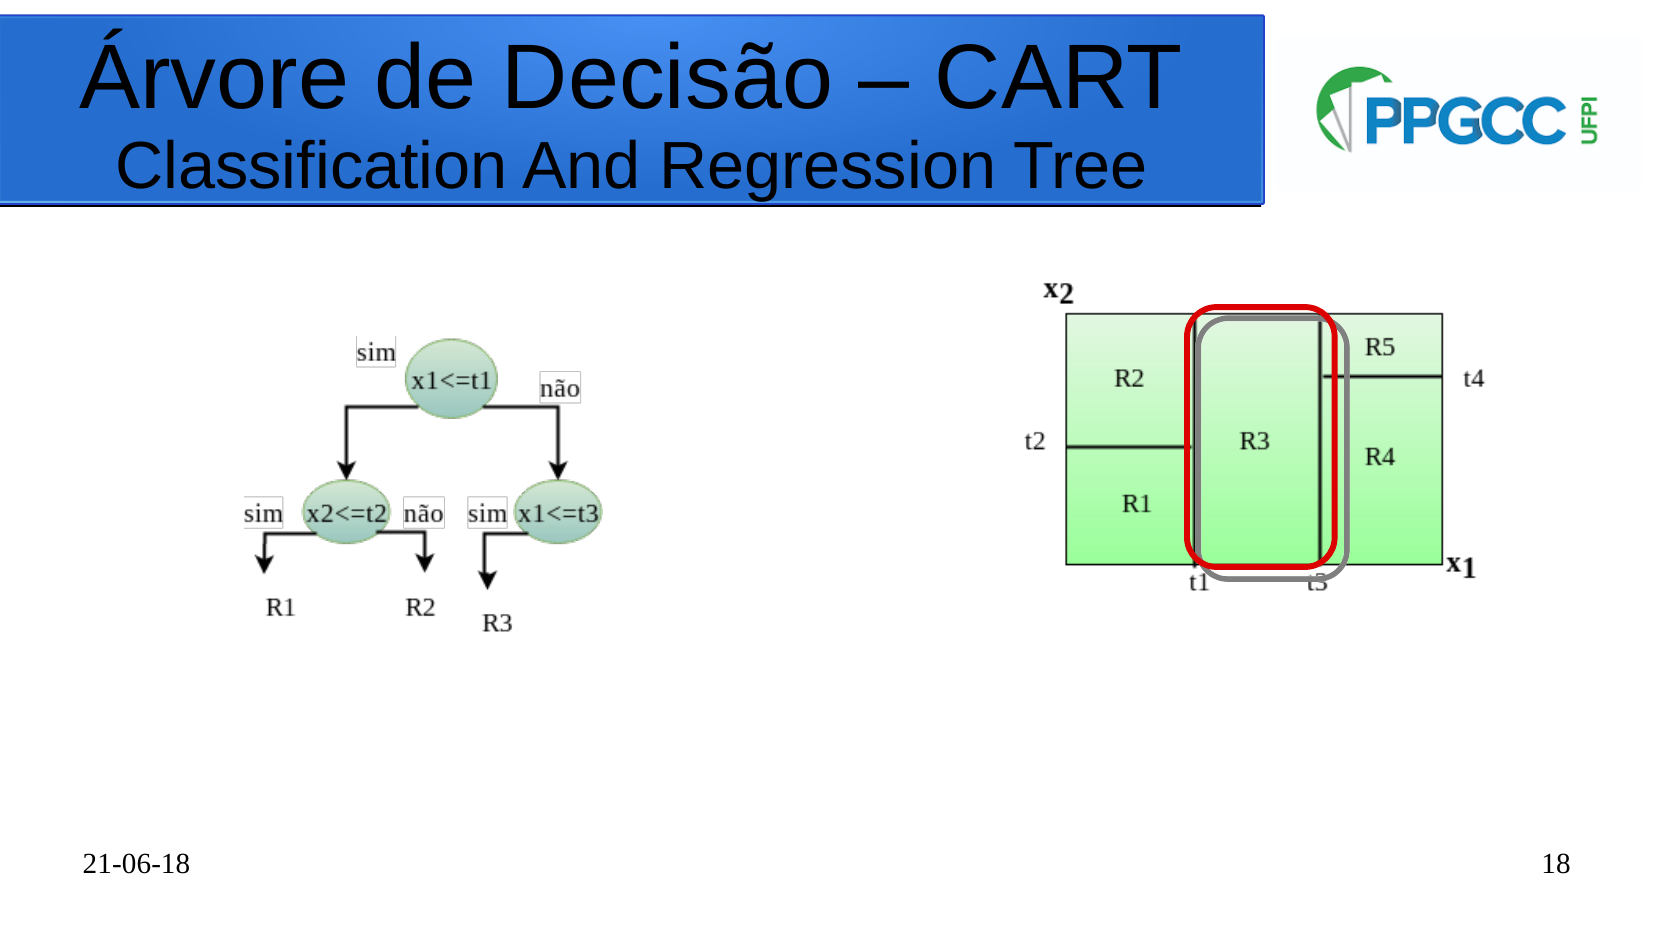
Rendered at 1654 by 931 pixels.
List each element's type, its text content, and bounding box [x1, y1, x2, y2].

title Árvore de Decisão – CART Classification And Regression Tree [11, 26, 1252, 203]
picture [1003, 271, 1506, 597]
picture [1275, 36, 1643, 190]
picture [244, 336, 603, 638]
